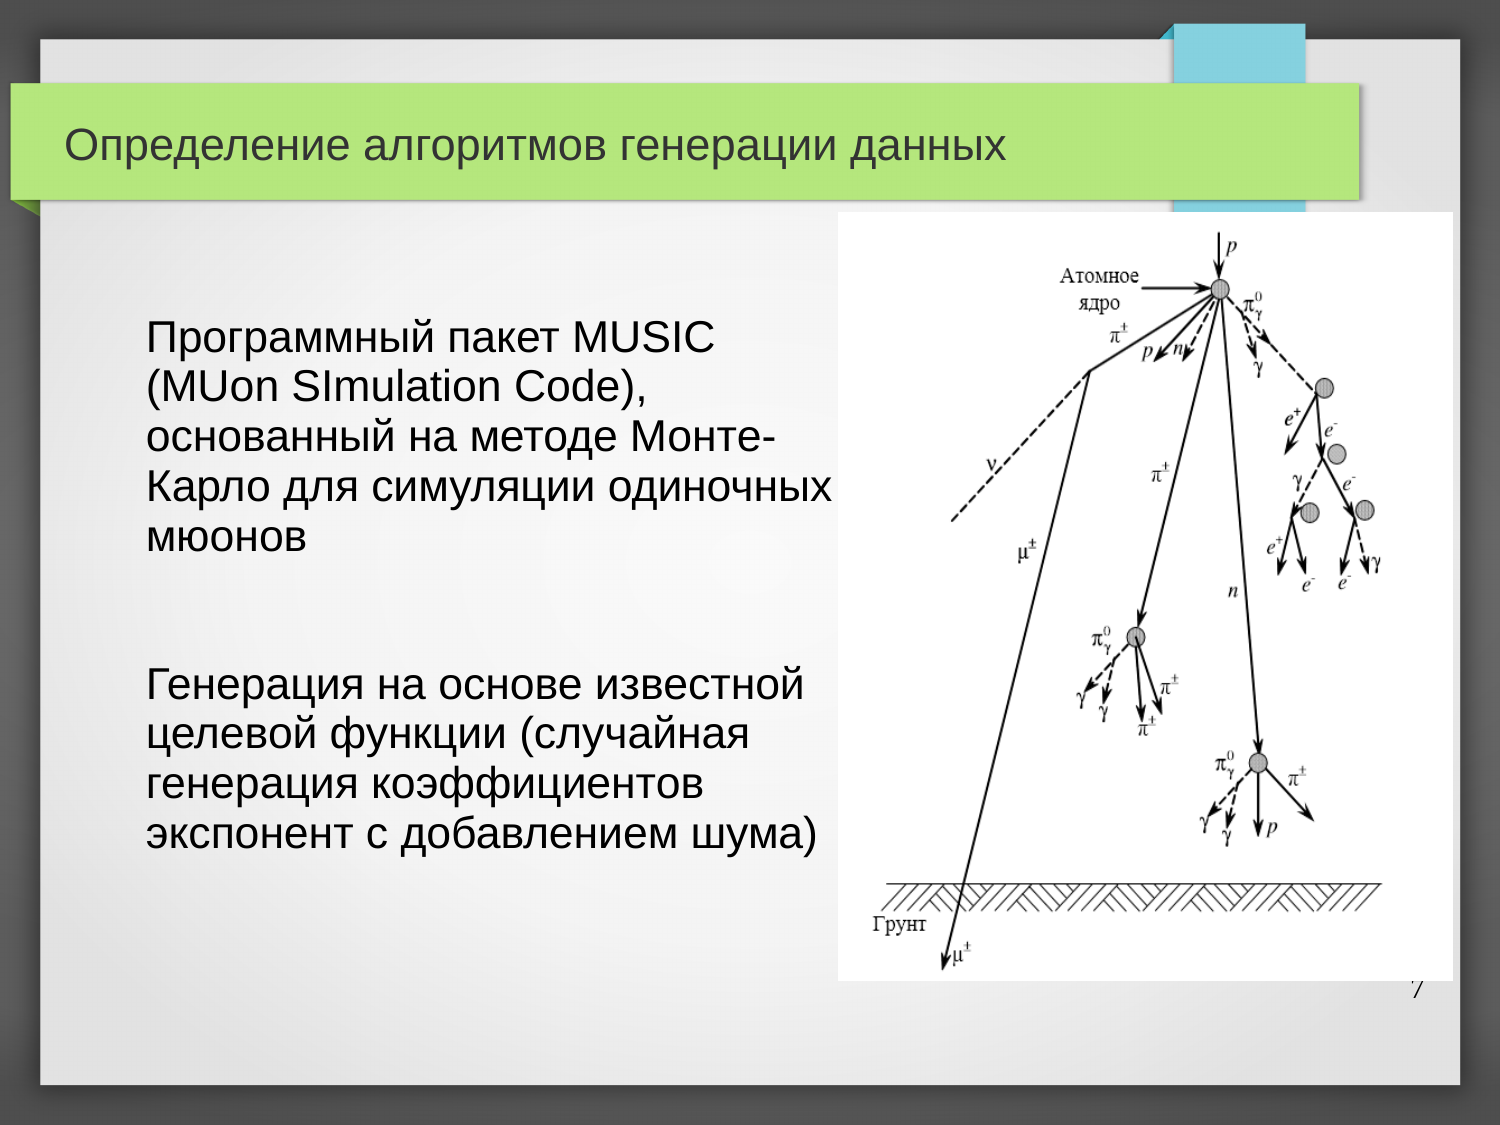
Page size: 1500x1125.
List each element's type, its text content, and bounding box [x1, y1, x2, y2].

picture [0, 0, 1500, 1125]
title Определение алгоритмов генерации данных [64, 103, 1115, 186]
list Программный пакет MUSIC (MUon SImulation Code), основанный на методе Монте-Карло для симуляции одиночных мюонов Генерация на основе известной целевой функции (случайная генерация коэффициентов экспонент с добавлением шума) [75, 311, 839, 1032]
